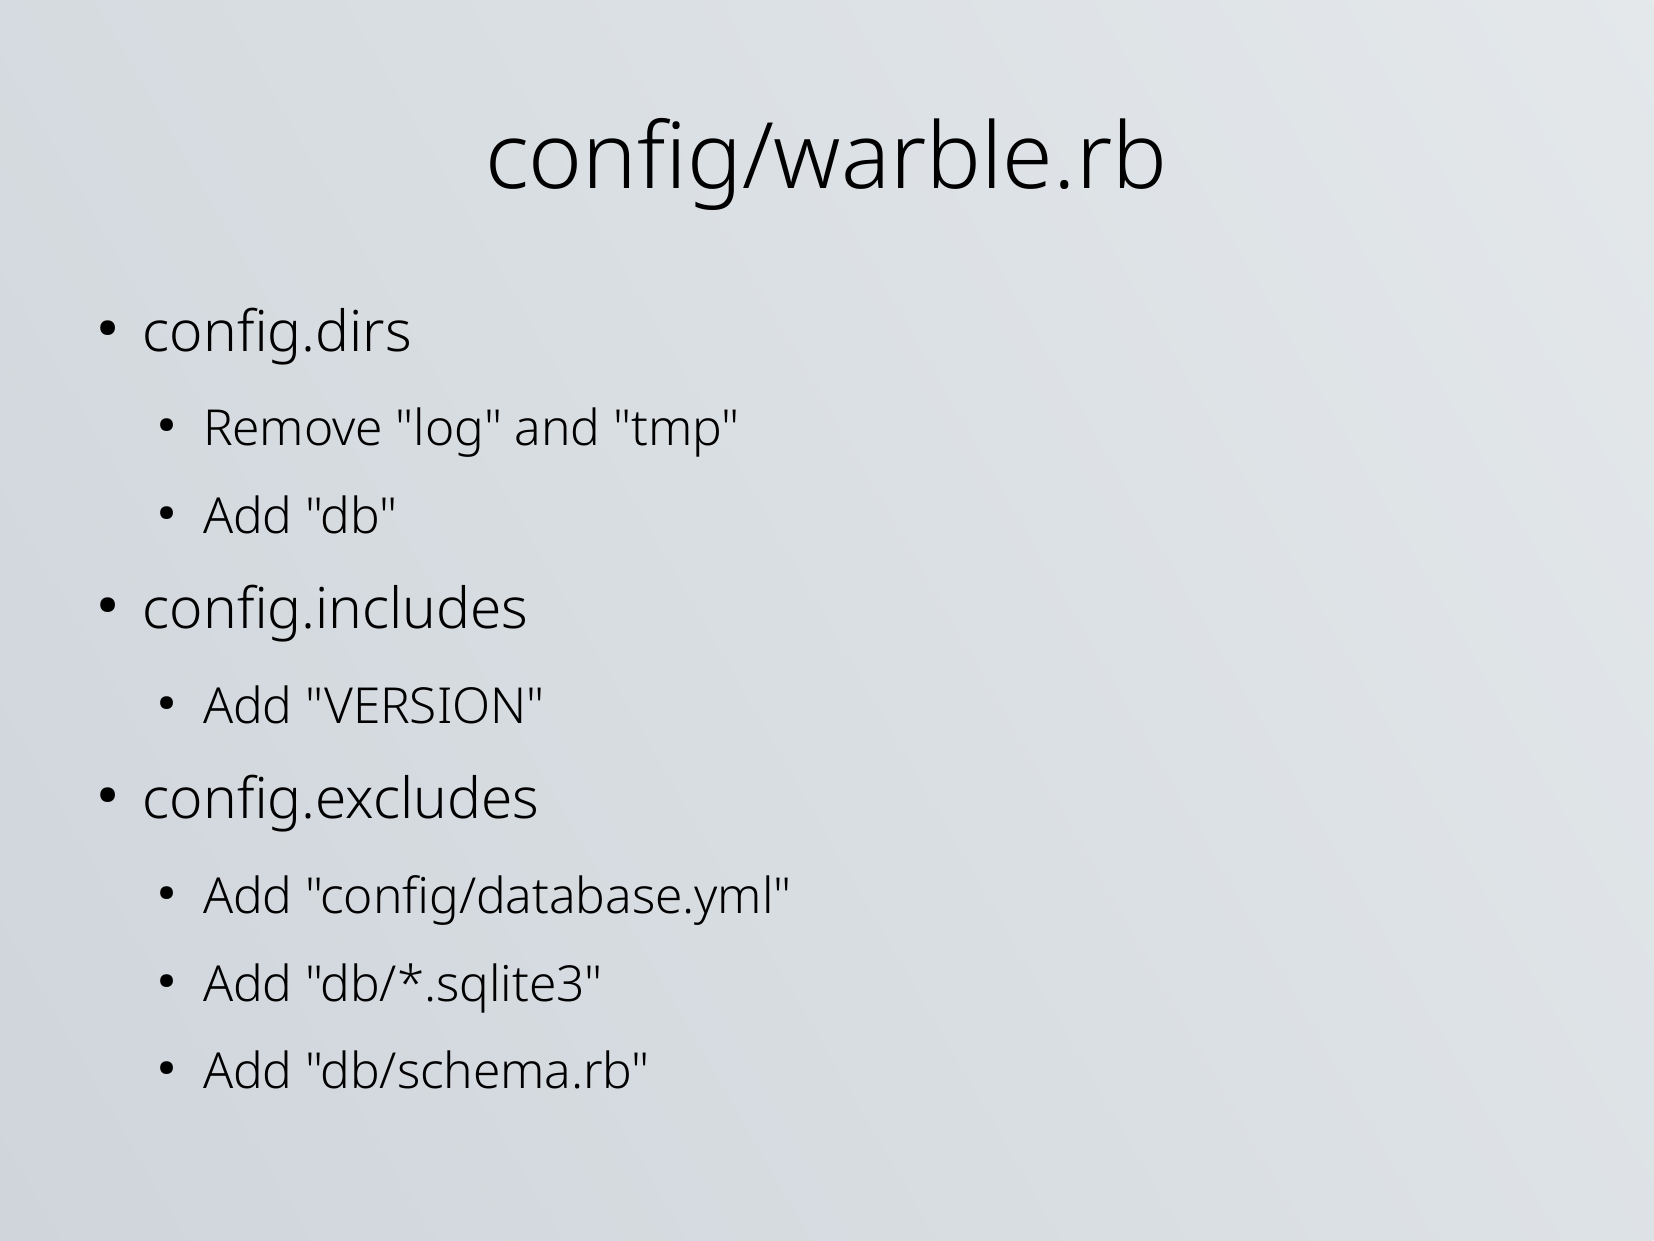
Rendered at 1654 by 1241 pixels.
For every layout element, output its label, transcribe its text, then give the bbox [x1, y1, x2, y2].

title config/warble.rb [82, 49, 1571, 257]
list config.dirs Remove "log" and "tmp" Add "db" config.includes Add "VERSION" config.excludes Add "config/database.yml" Add "db/*.sqlite3" Add "db/schema.rb" [82, 290, 1571, 1109]
